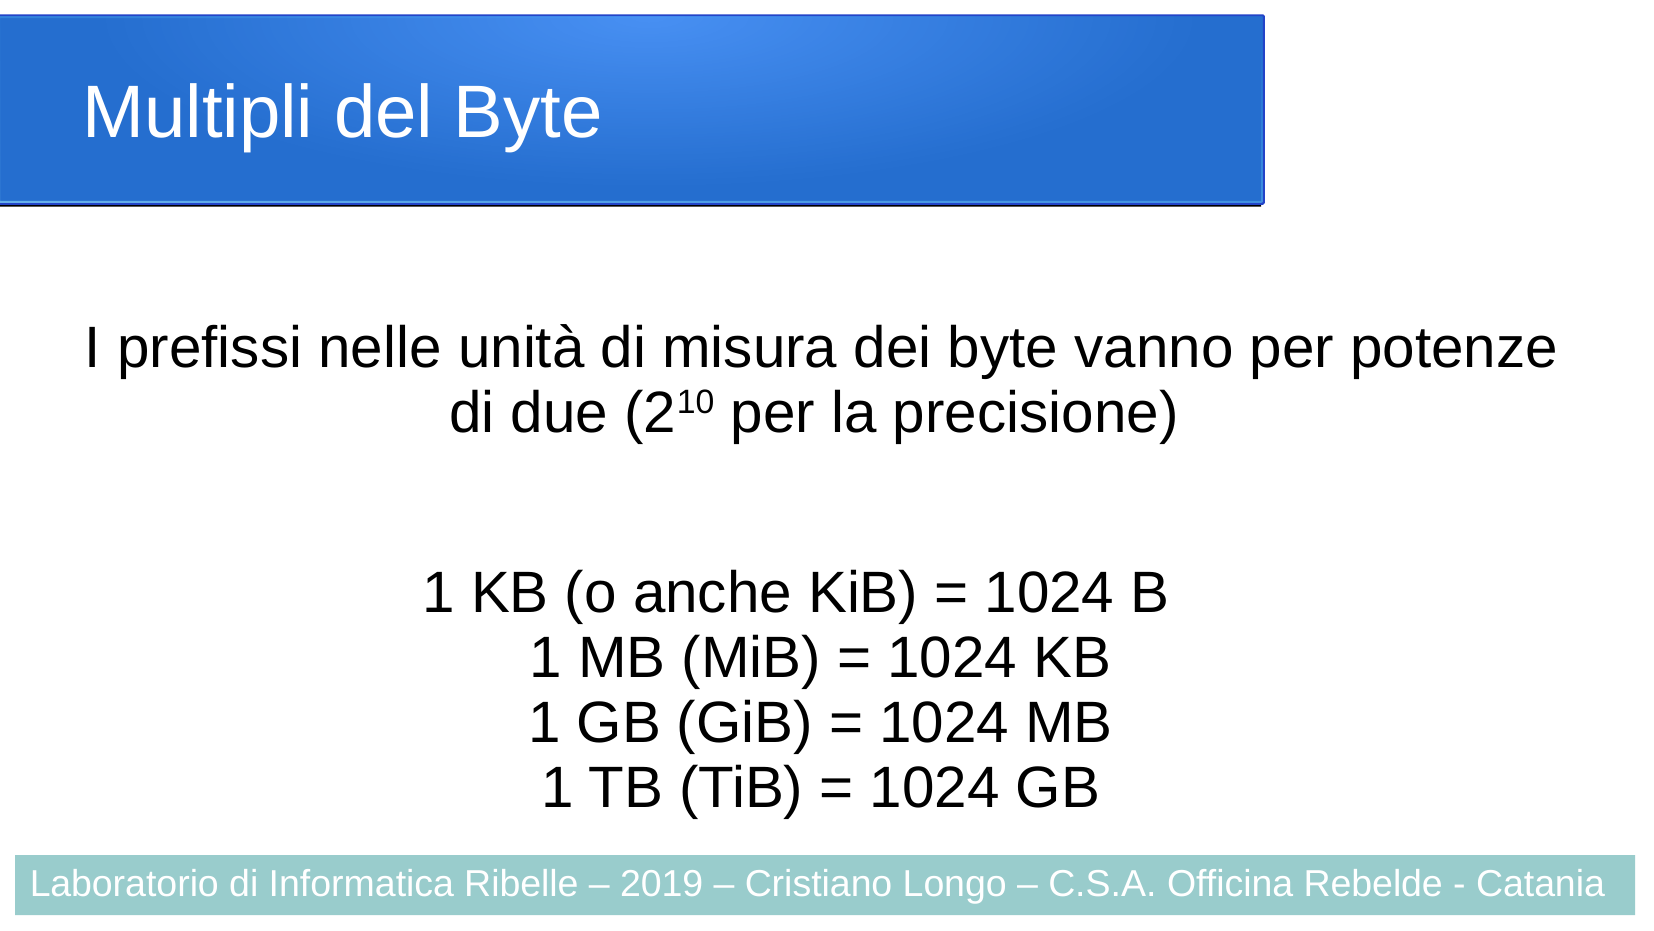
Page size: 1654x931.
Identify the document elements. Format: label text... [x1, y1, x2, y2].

text_box I prefissi nelle unità di misura dei byte vanno per potenze di due (210 per la precisione) [78, 263, 1567, 496]
text_box Laboratorio di Informatica Ribelle – 2019 – Cristiano Longo – C.S.A. Officina Rebelde - Catania [15, 855, 1636, 916]
title Multipli del Byte [82, 35, 1235, 189]
text_box 1 KB (o anche KiB) = 1024 B 1 MB (MiB) = 1024 KB 1 GB (GiB) = 1024 MB 1 TB (TiB) = 1024 GB [76, 559, 1565, 820]
